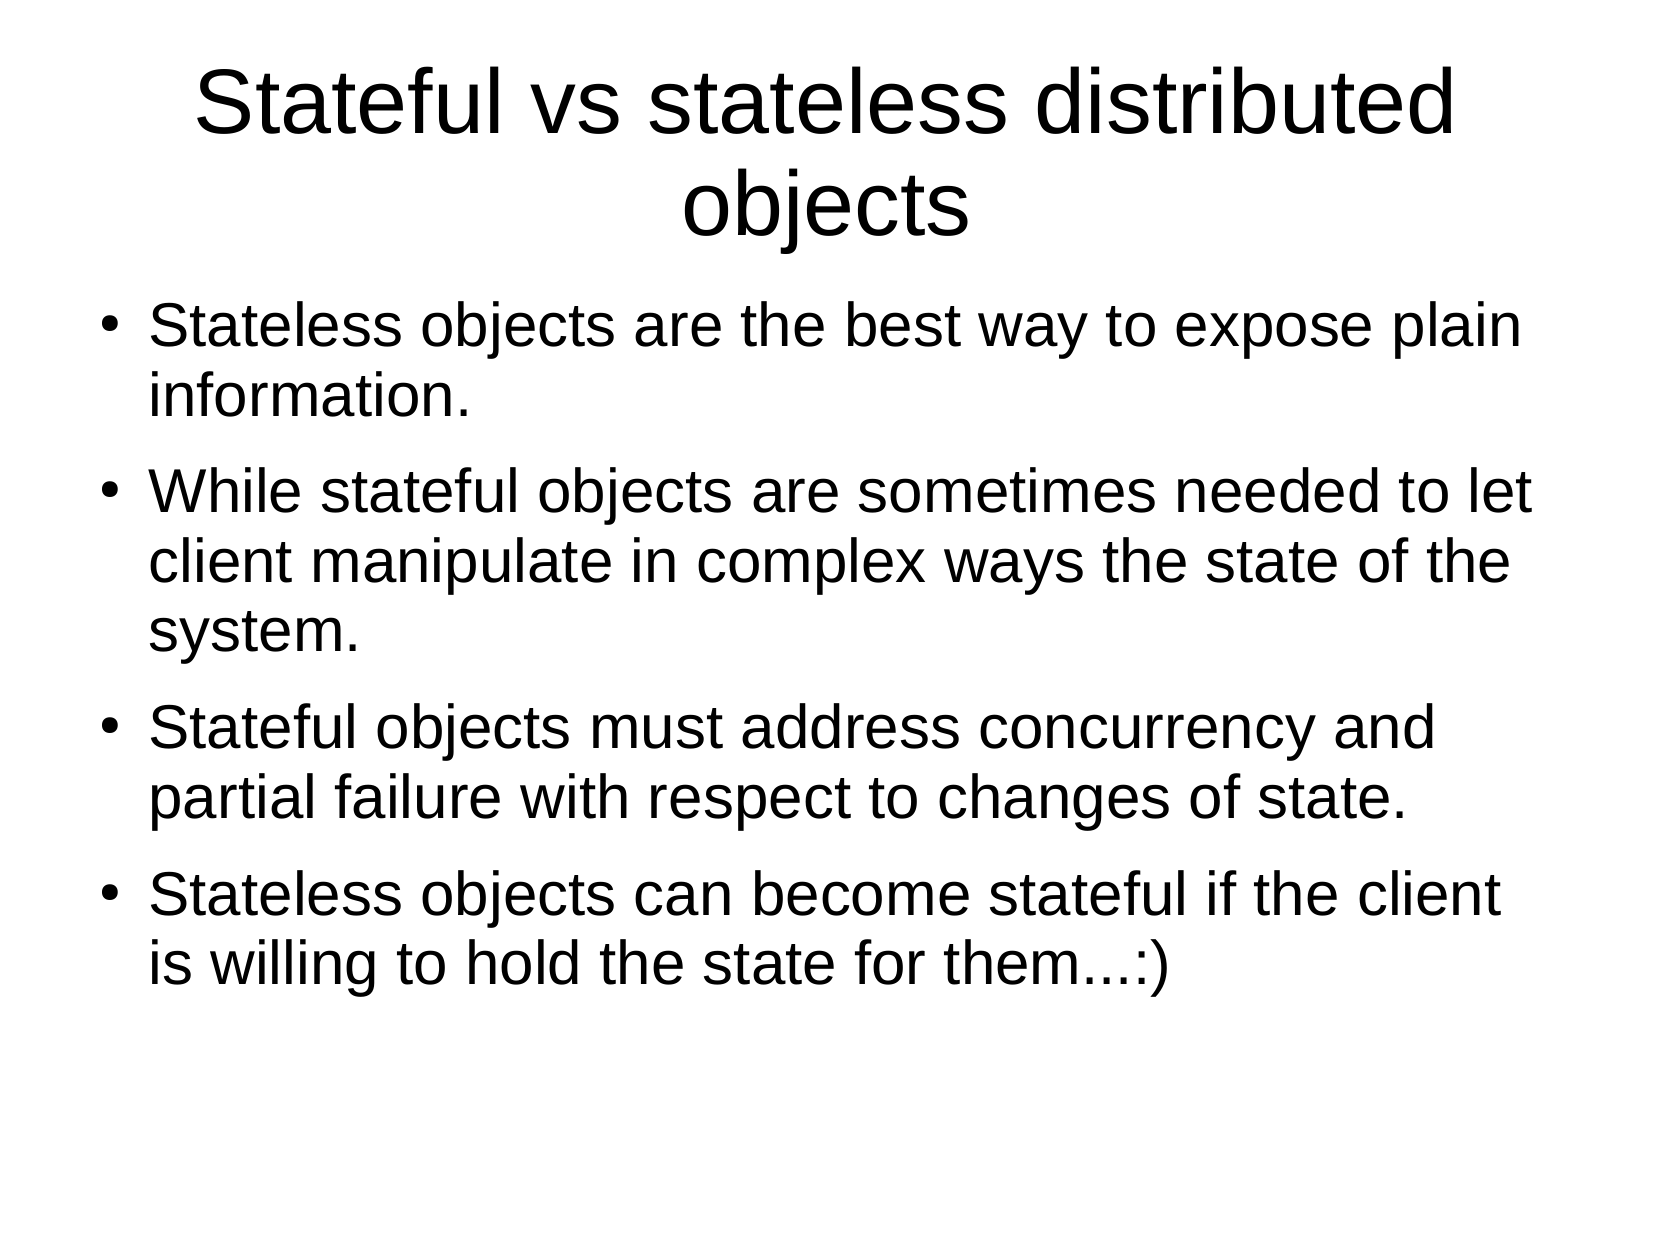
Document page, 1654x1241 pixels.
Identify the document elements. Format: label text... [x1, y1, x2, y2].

title Stateful vs stateless distributed objects [82, 49, 1571, 257]
list Stateless objects are the best way to expose plain information. While stateful objects are sometimes needed to let client manipulate in complex ways the state of the system. Stateful objects must address concurrency and partial failure with respect to changes of state. Stateless objects can become stateful if the client is willing to hold the state for them...:) [82, 290, 1538, 1010]
